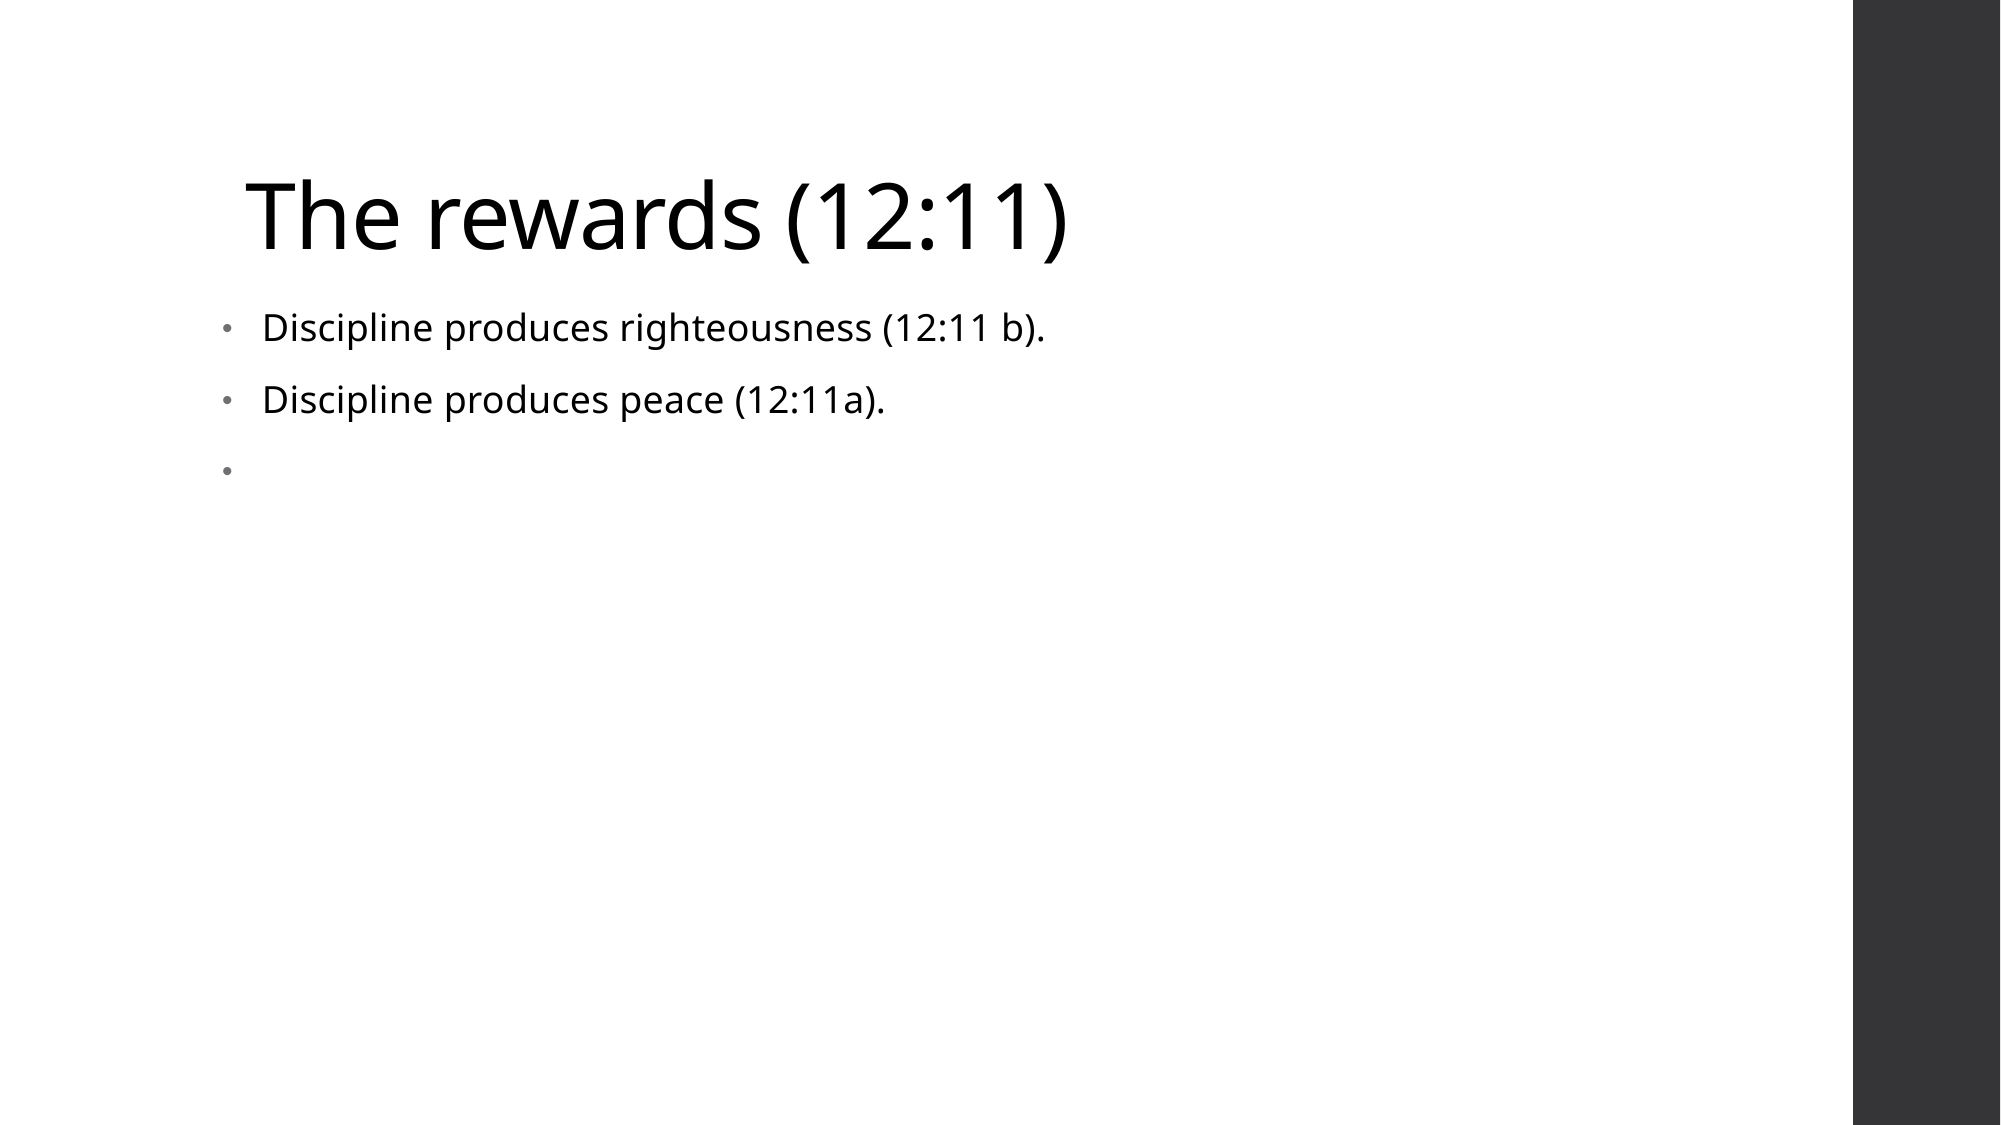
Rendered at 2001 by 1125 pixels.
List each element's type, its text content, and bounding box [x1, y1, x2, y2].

title The rewards (12:11) [206, 60, 1797, 278]
list Discipline produces righteousness (12:11 b). Discipline produces peace (12:11a). [206, 299, 1617, 1014]
